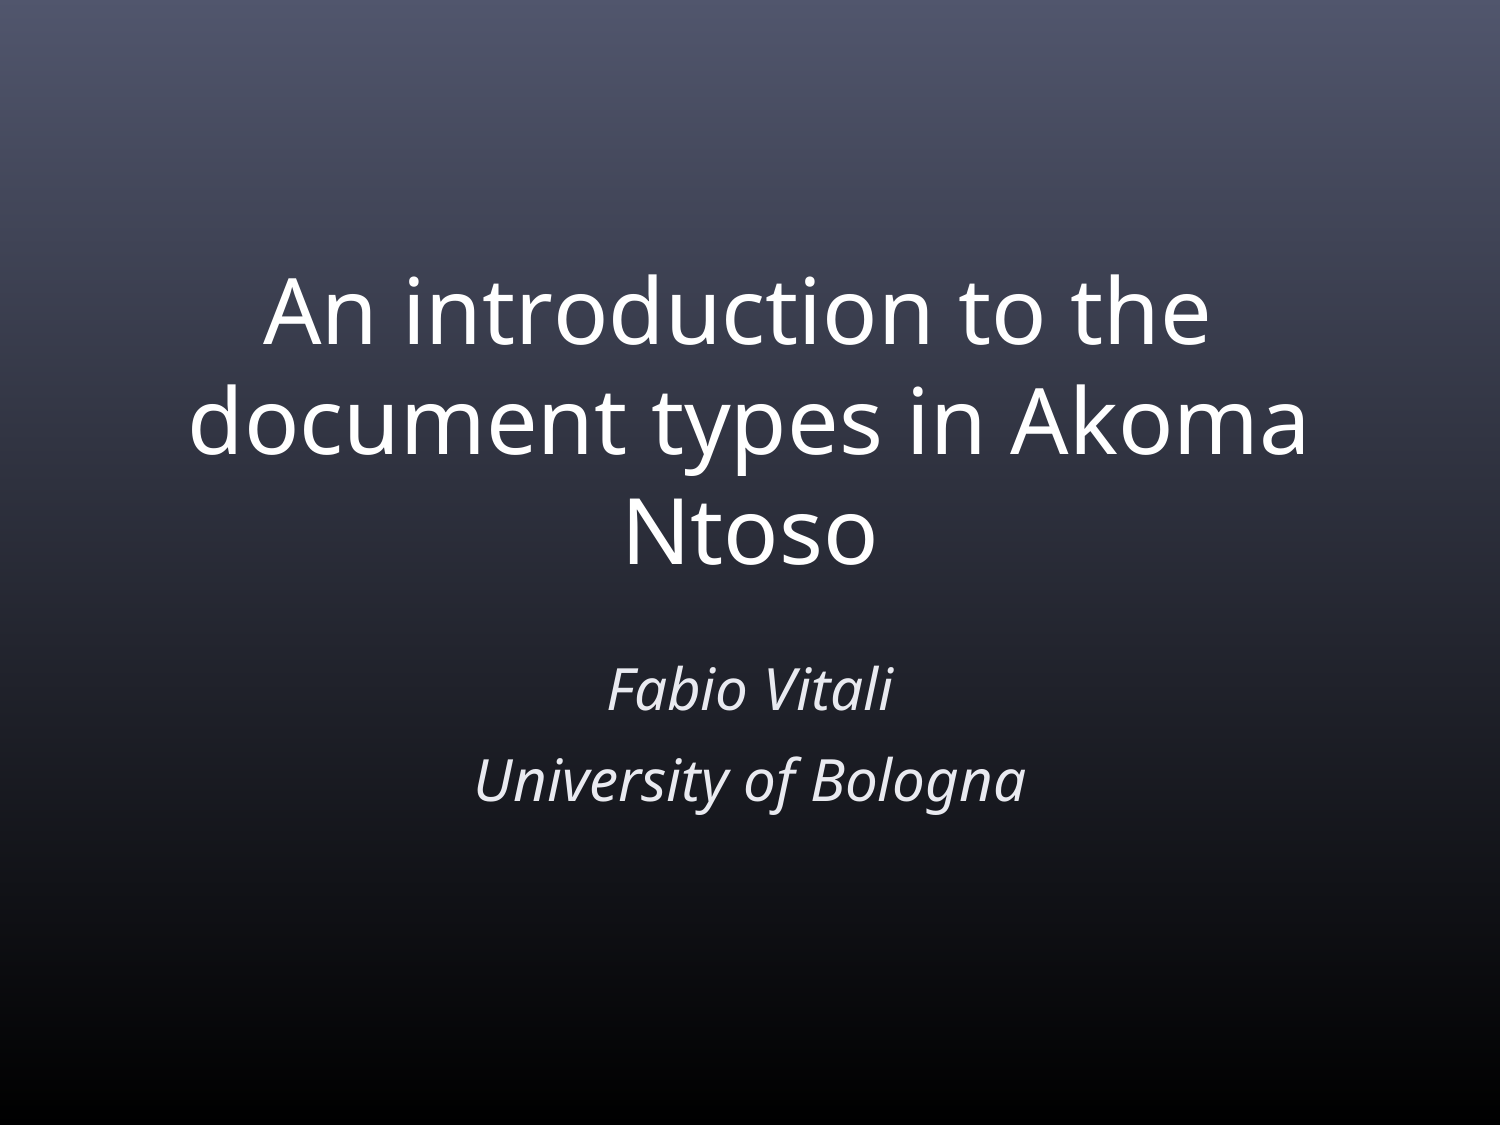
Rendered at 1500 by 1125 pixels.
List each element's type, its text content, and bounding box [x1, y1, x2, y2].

title An introduction to the document types in Akoma Ntoso [112, 245, 1388, 591]
text_box Fabio Vitali University of Bologna [225, 637, 1276, 926]
